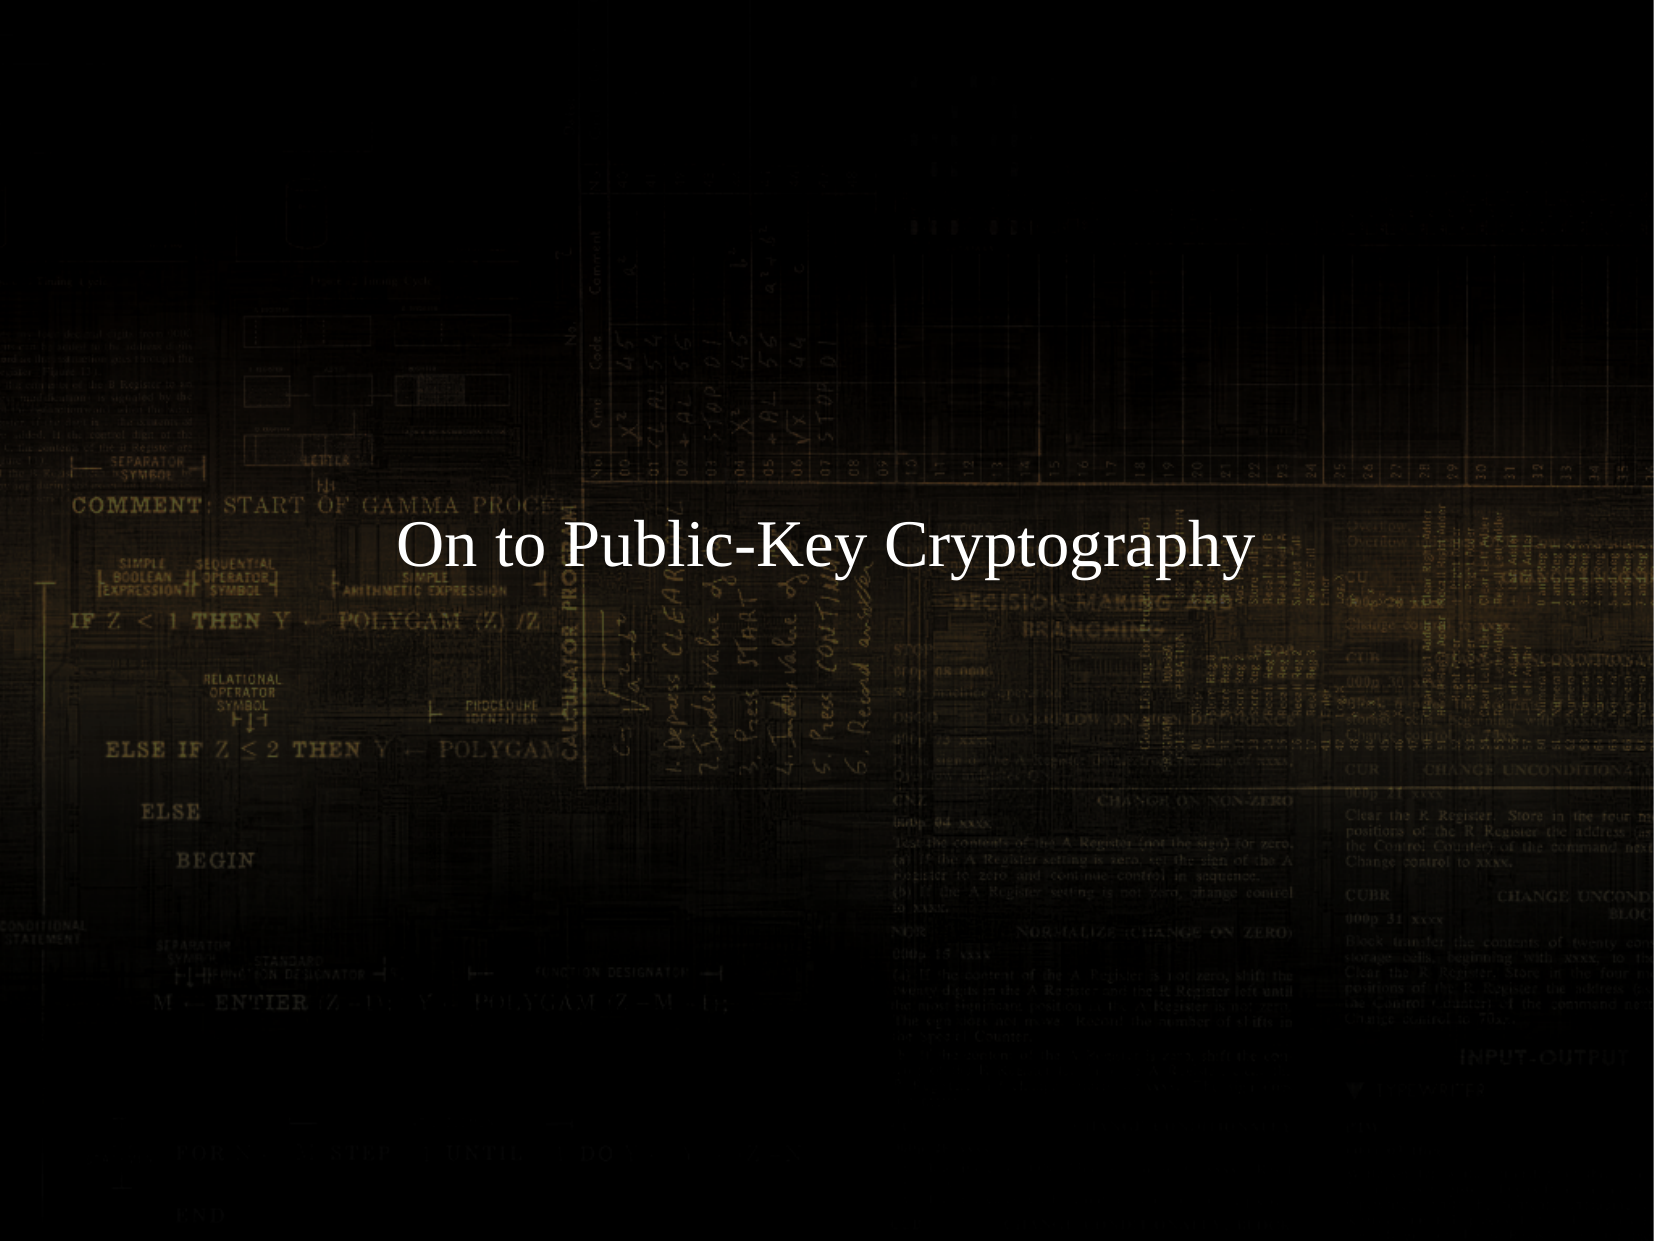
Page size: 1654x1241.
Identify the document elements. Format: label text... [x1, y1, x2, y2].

subtitle On to Public-Key Cryptography [82, 62, 1571, 1027]
picture [0, 0, 1654, 1241]
